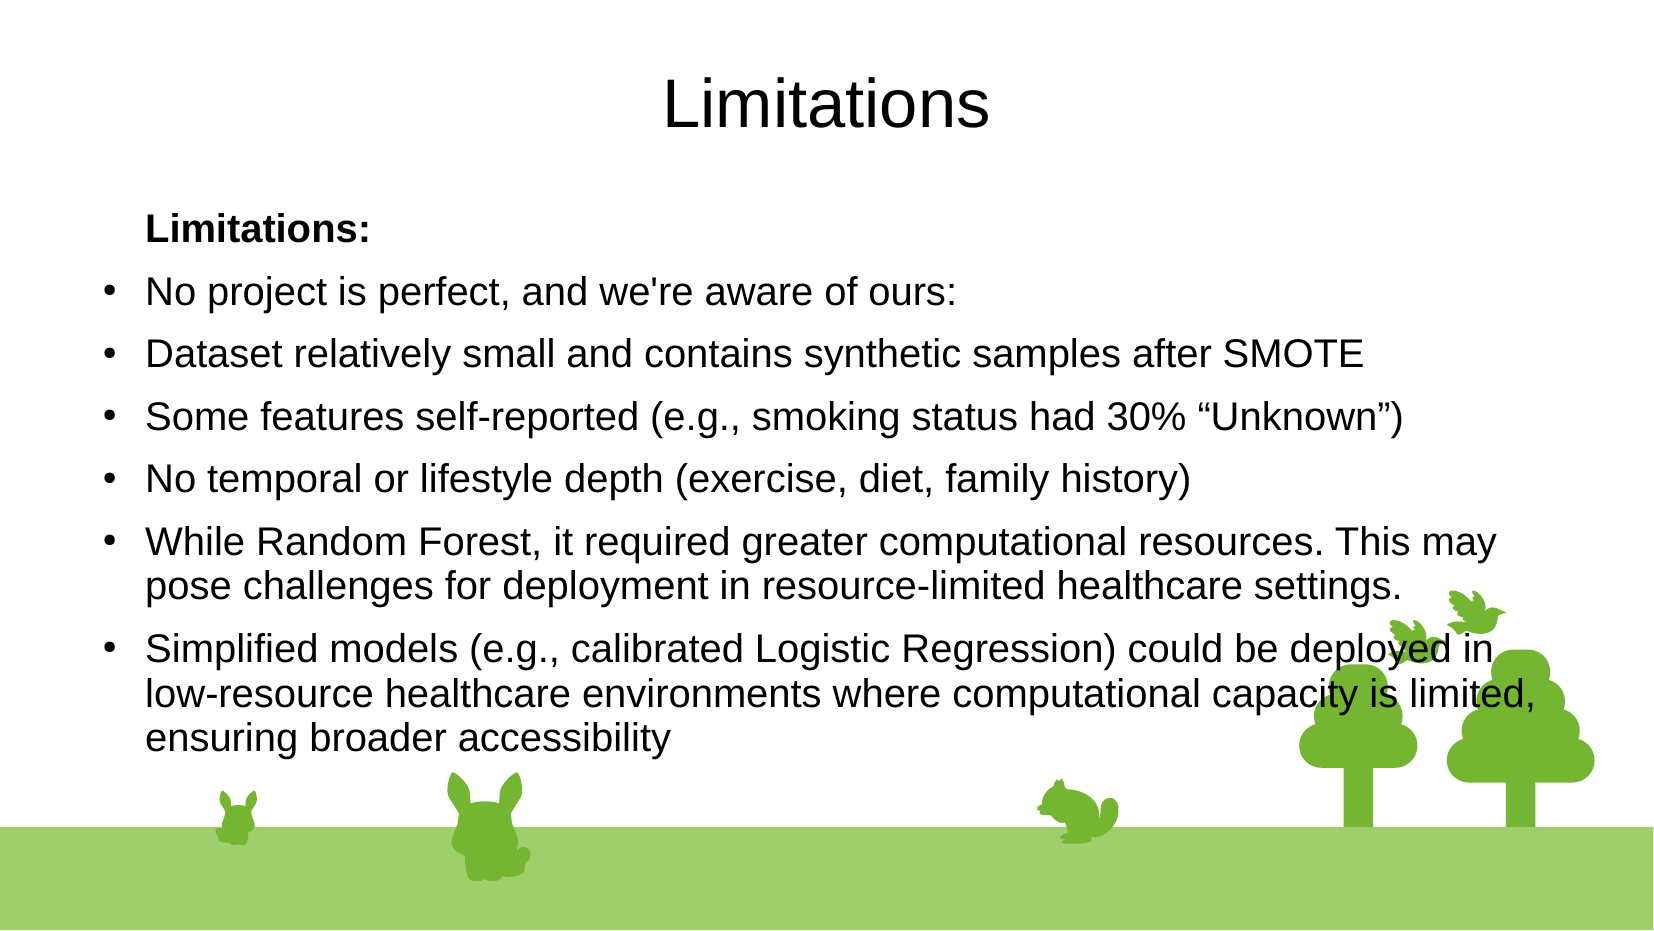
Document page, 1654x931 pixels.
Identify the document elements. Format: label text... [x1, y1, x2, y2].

list Limitations: No project is perfect, and we're aware of ours: Dataset relatively small and contains synthetic samples after SMOTE Some features self-reported (e.g., smoking status had 30% “Unknown”) No temporal or lifestyle depth (exercise, diet, family history) While Random Forest, it required greater computational resources. This may pose challenges for deployment in resource-limited healthcare settings. Simplified models (e.g., calibrated Logistic Regression) could be deployed in low-resource healthcare environments where computational capacity is limited, ensuring broader accessibility [88, 206, 1565, 768]
title Limitations [88, 29, 1565, 178]
